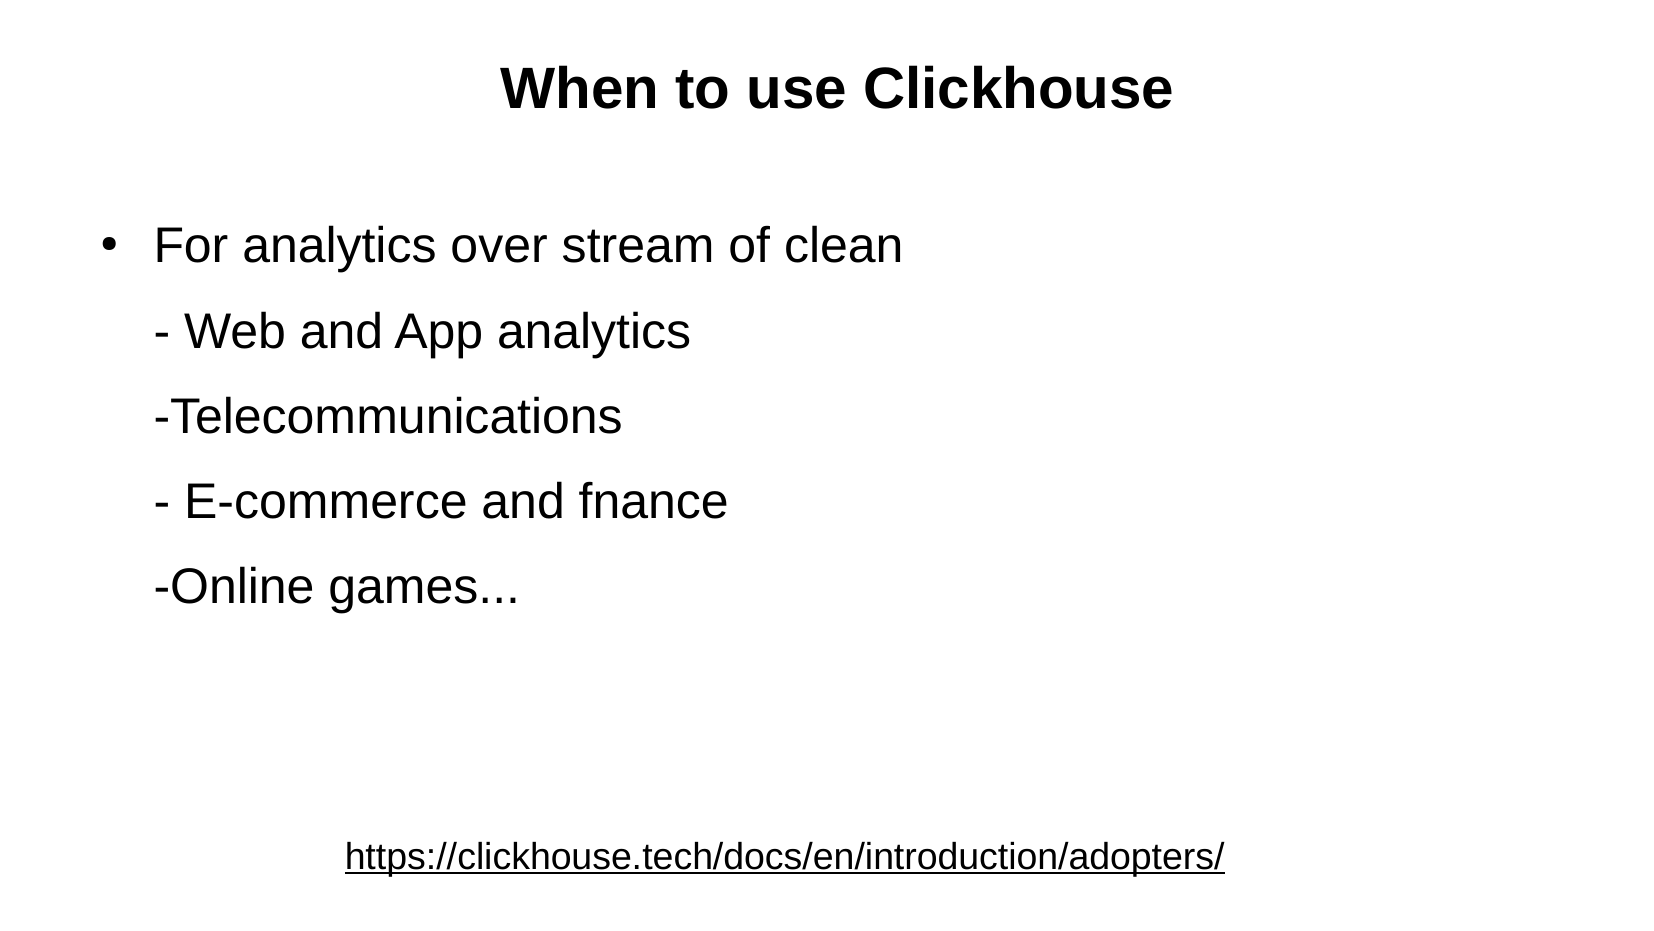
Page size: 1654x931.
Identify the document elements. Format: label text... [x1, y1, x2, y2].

text_box https://clickhouse.tech/docs/en/introduction/adopters/ [330, 828, 1240, 886]
text_box When to use Clickhouse [486, 48, 1190, 129]
list For analytics over stream of clean - Web and App analytics -Telecommunications - E-commerce and fnance -Online games... [82, 217, 1571, 758]
